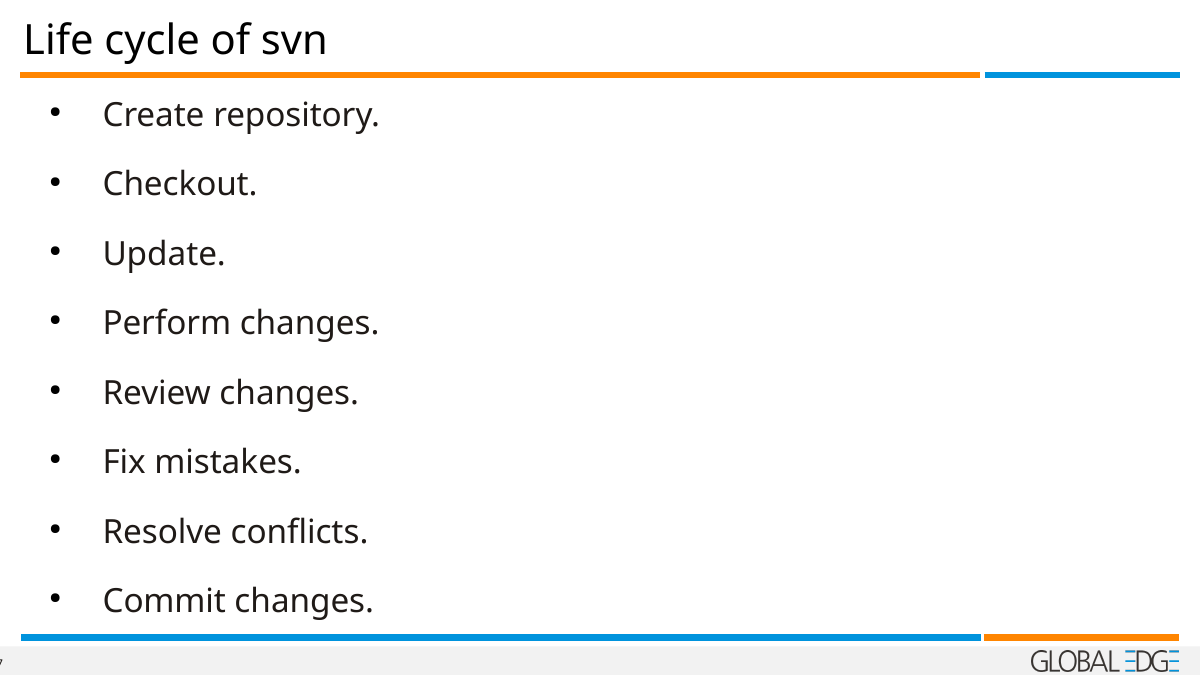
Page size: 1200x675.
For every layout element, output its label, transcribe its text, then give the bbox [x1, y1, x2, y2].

list Create repository. Checkout. Update. Perform changes. Review changes. Fix mistakes. Resolve conflicts. Commit changes. [20, 87, 1179, 628]
picture [1031, 650, 1179, 672]
title Life cycle of svn [11, 11, 1087, 65]
